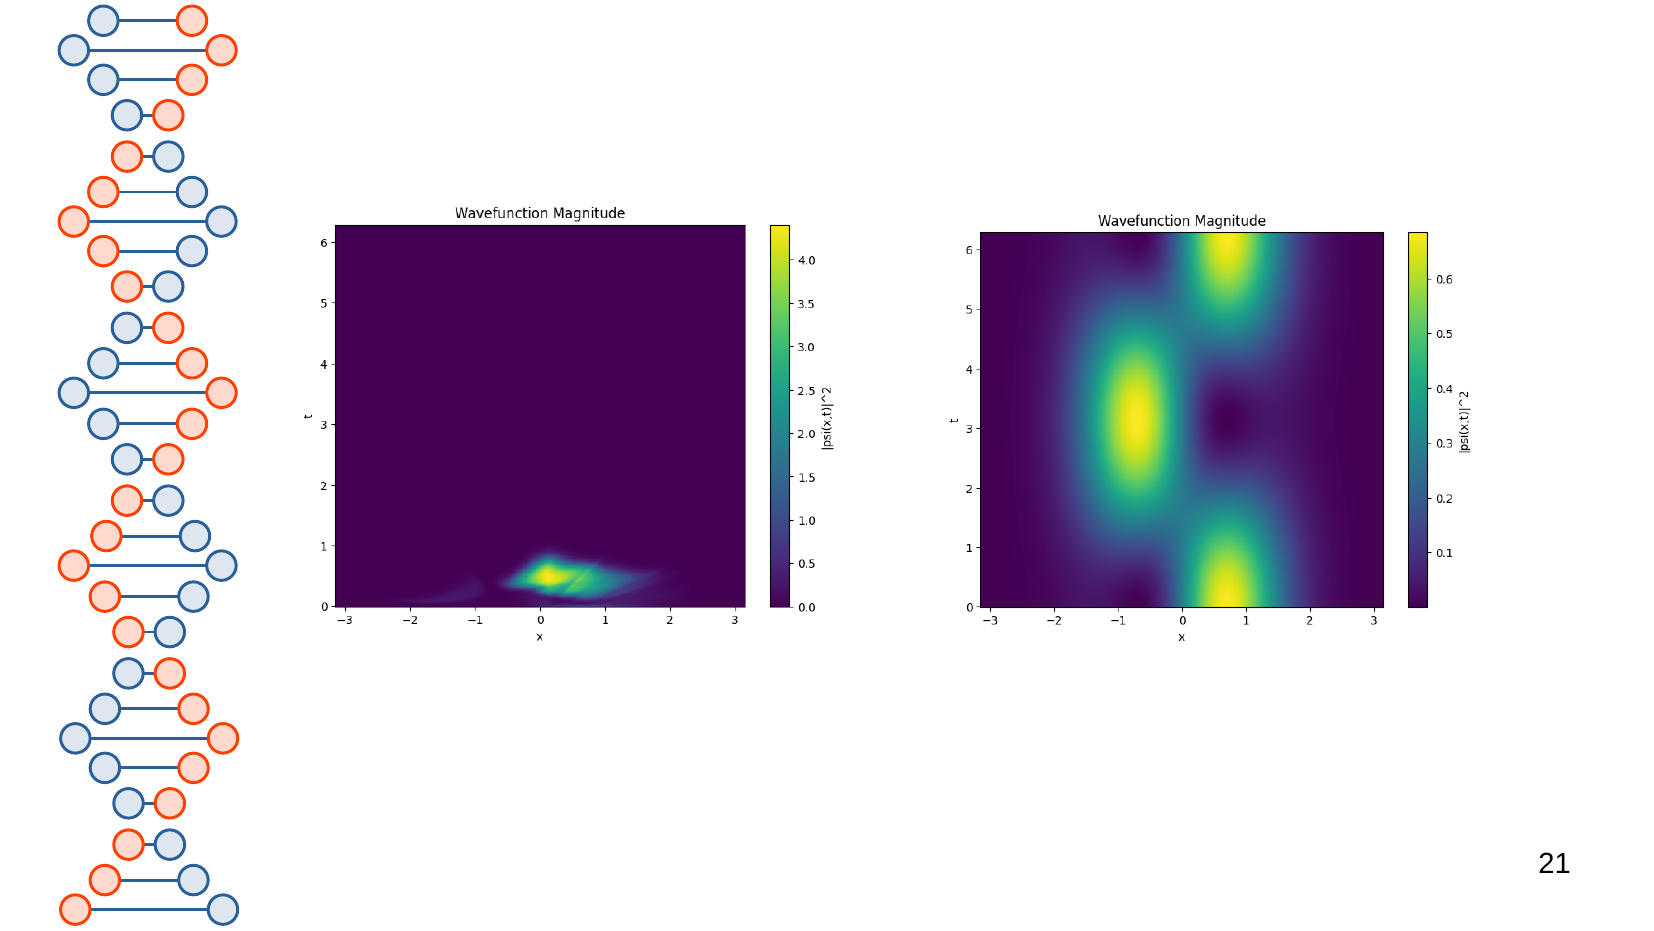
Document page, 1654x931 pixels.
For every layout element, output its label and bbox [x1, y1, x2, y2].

picture [941, 206, 1477, 650]
picture [295, 198, 840, 650]
